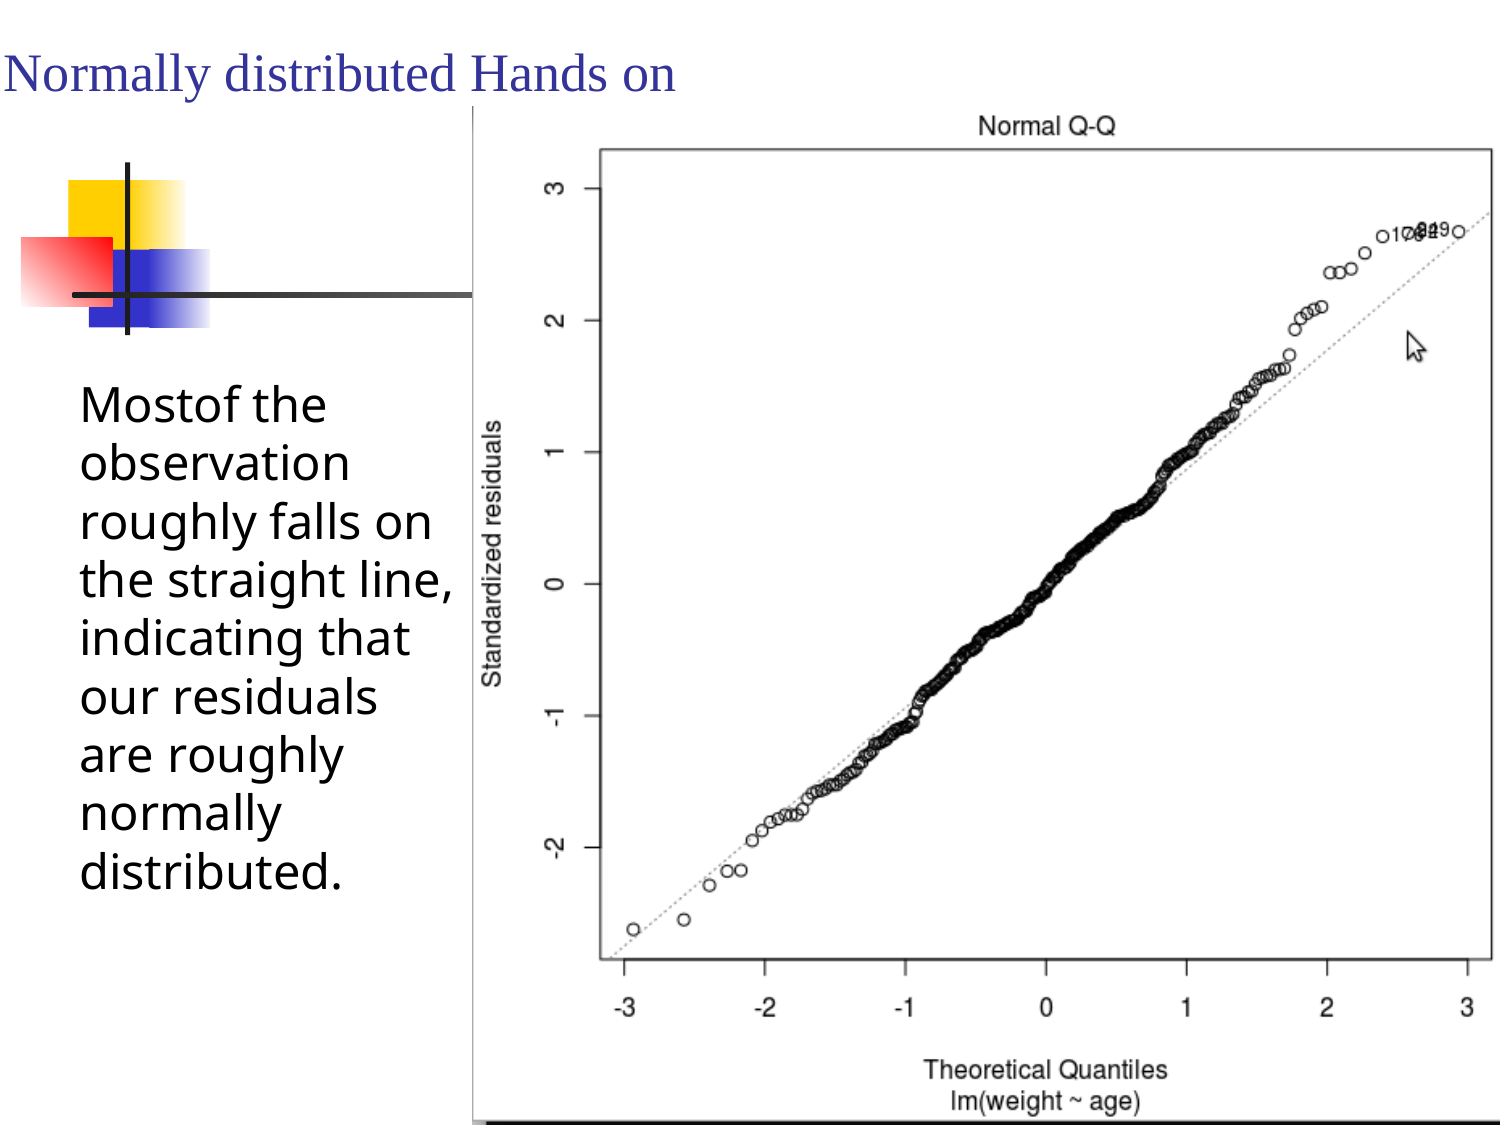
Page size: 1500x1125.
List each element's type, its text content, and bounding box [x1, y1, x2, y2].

picture [472, 106, 1500, 1125]
title Normally distributed Hands on [0, 0, 1125, 118]
list Mostof the observation roughly falls on the straight line, indicating that our residuals are roughly normally distributed. [23, 366, 473, 922]
